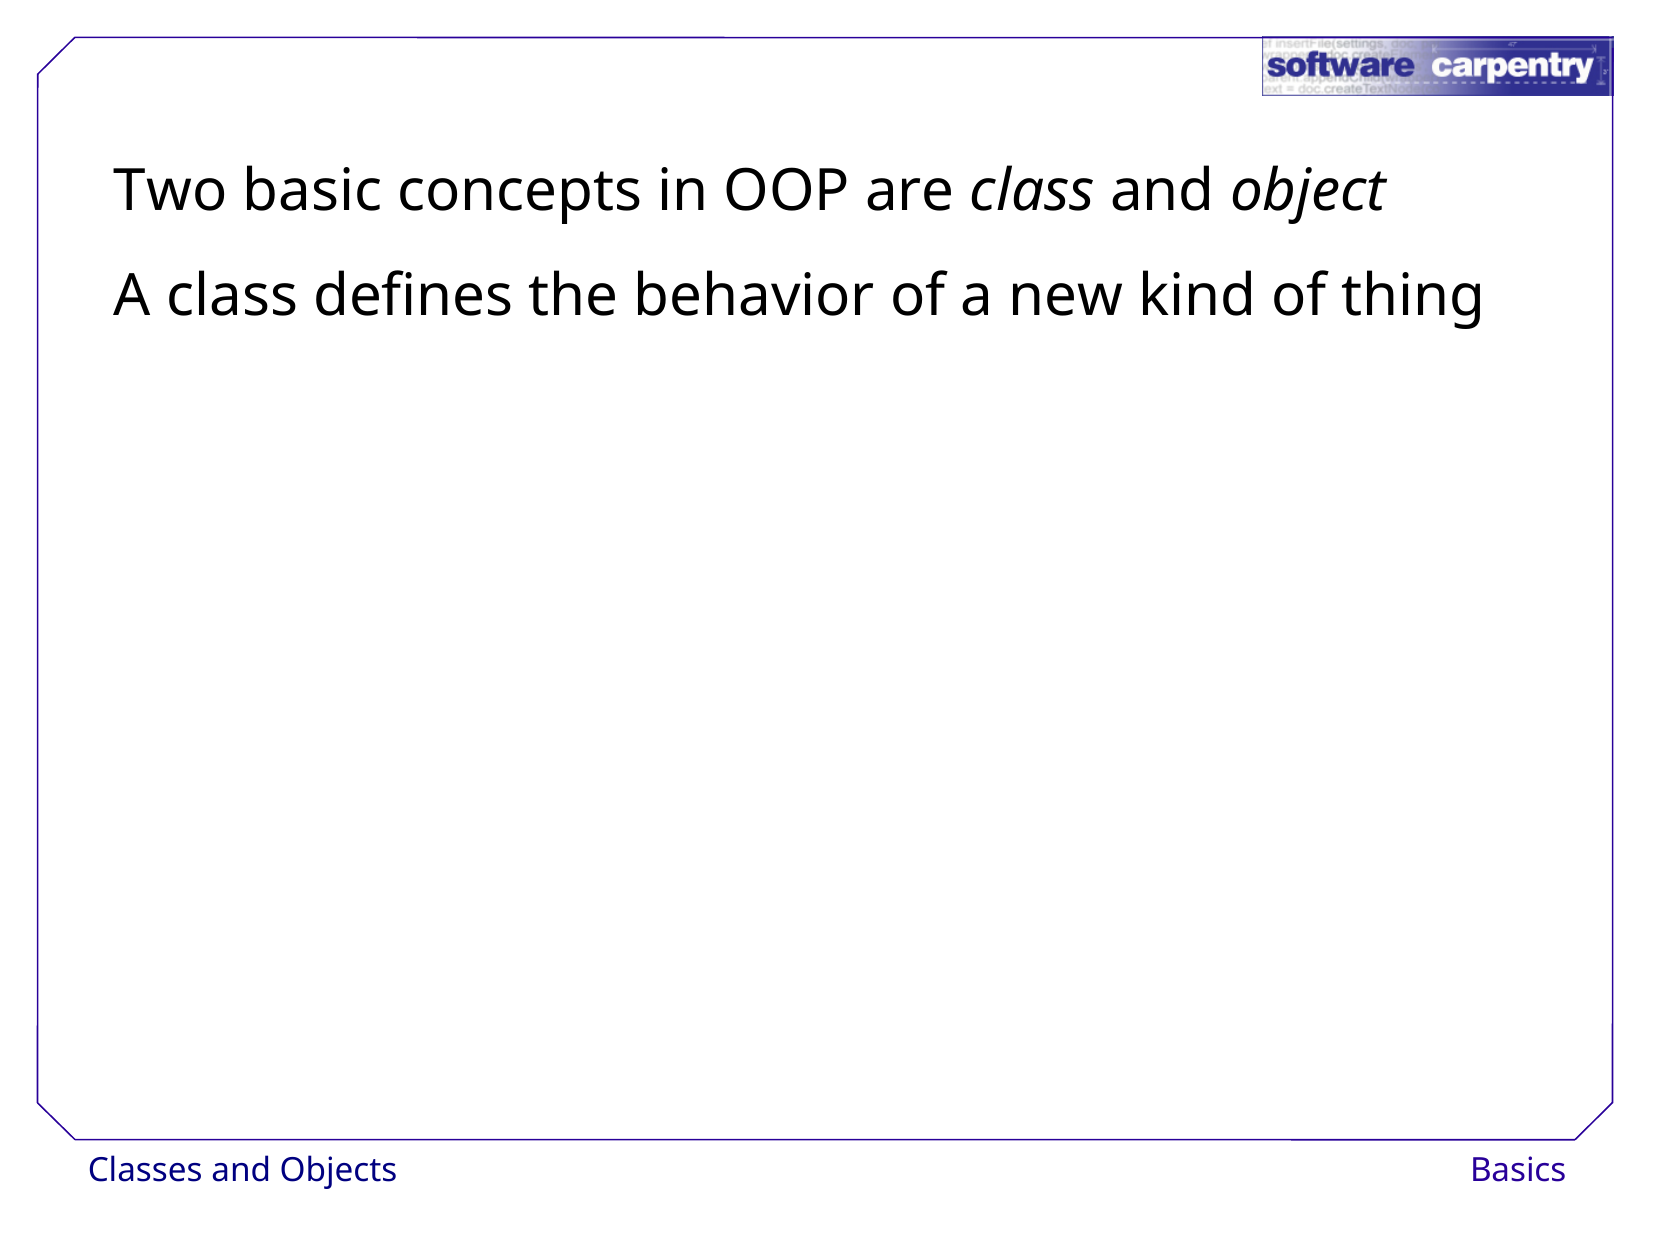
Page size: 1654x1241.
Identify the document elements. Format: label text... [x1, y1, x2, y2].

text_box Two basic concepts in OOP are class and object A class defines the behavior of a new kind of thing [99, 109, 1517, 335]
picture [1262, 36, 1614, 96]
